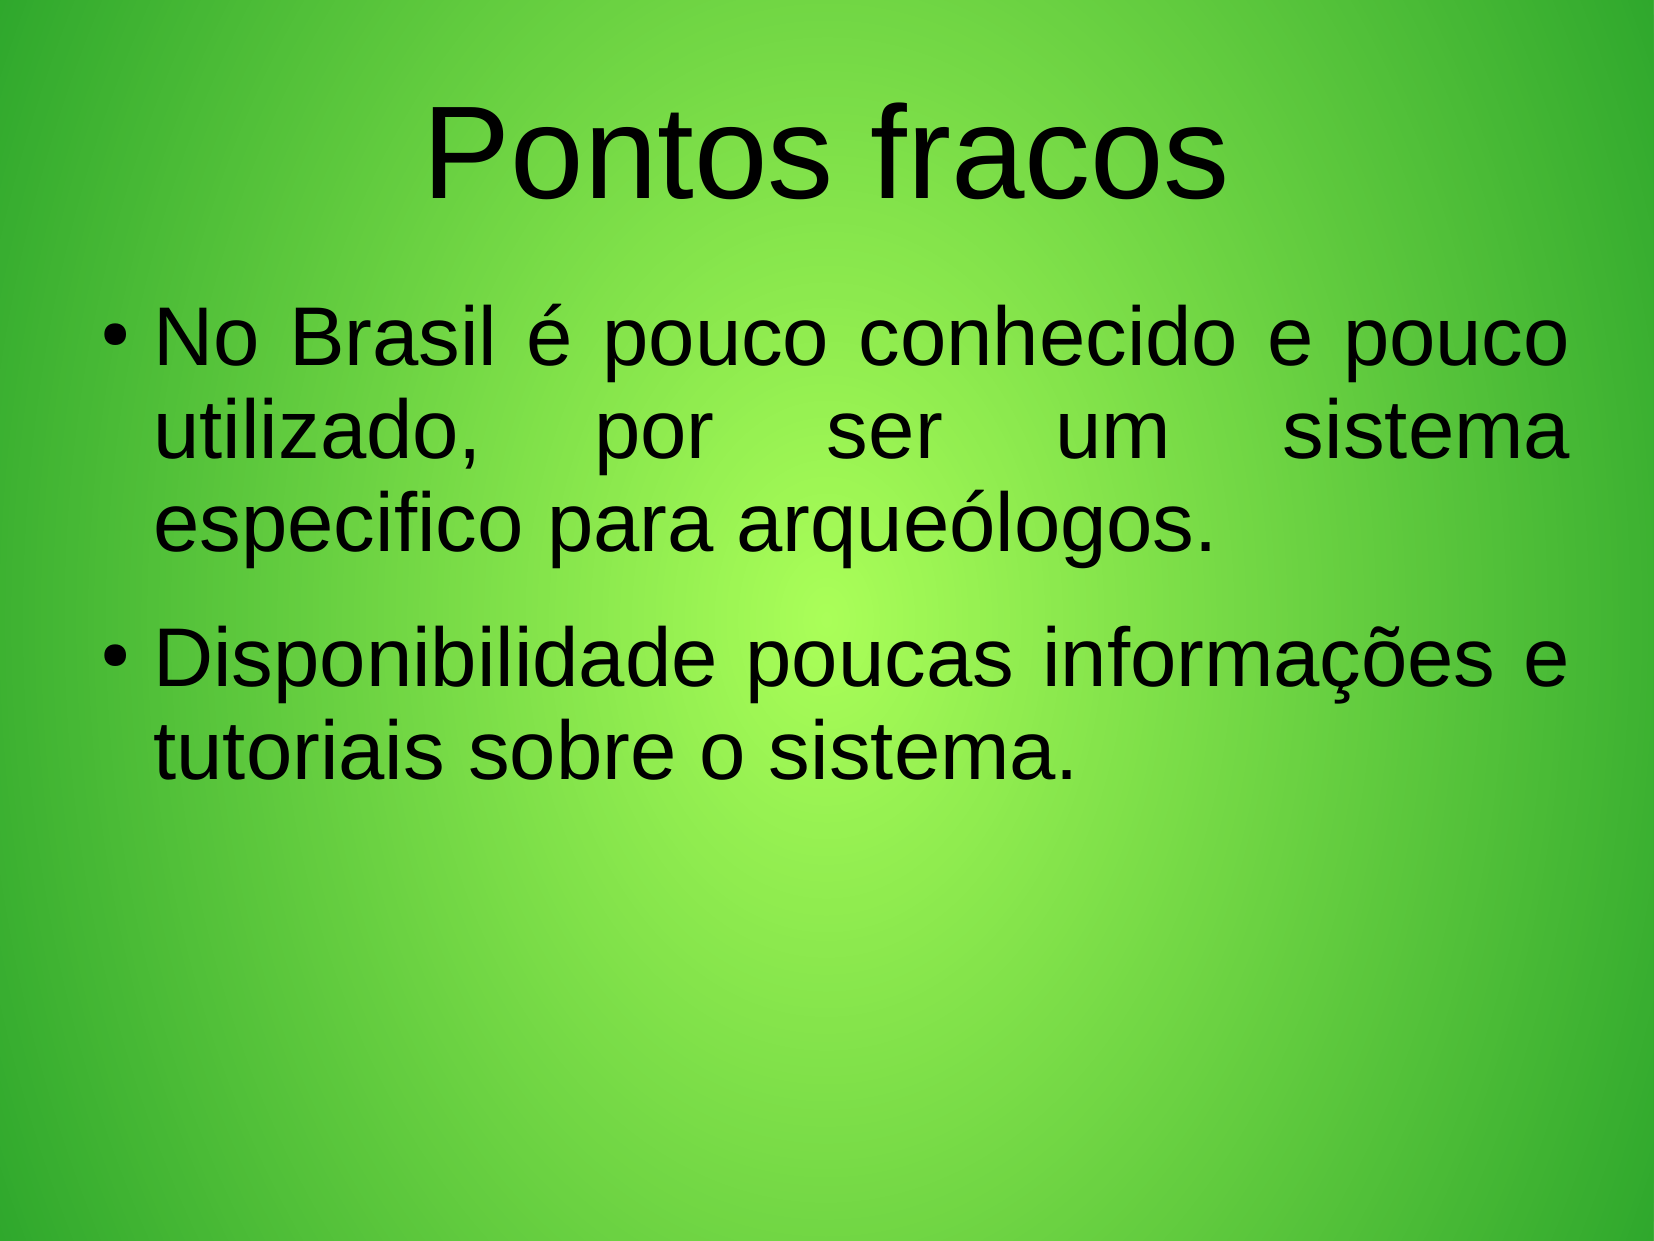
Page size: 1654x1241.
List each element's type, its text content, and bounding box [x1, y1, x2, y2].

list No Brasil é pouco conhecido e pouco utilizado, por ser um sistema especifico para arqueólogos. Disponibilidade poucas informações e tutoriais sobre o sistema. [82, 290, 1571, 1010]
title Pontos fracos [82, 49, 1571, 257]
